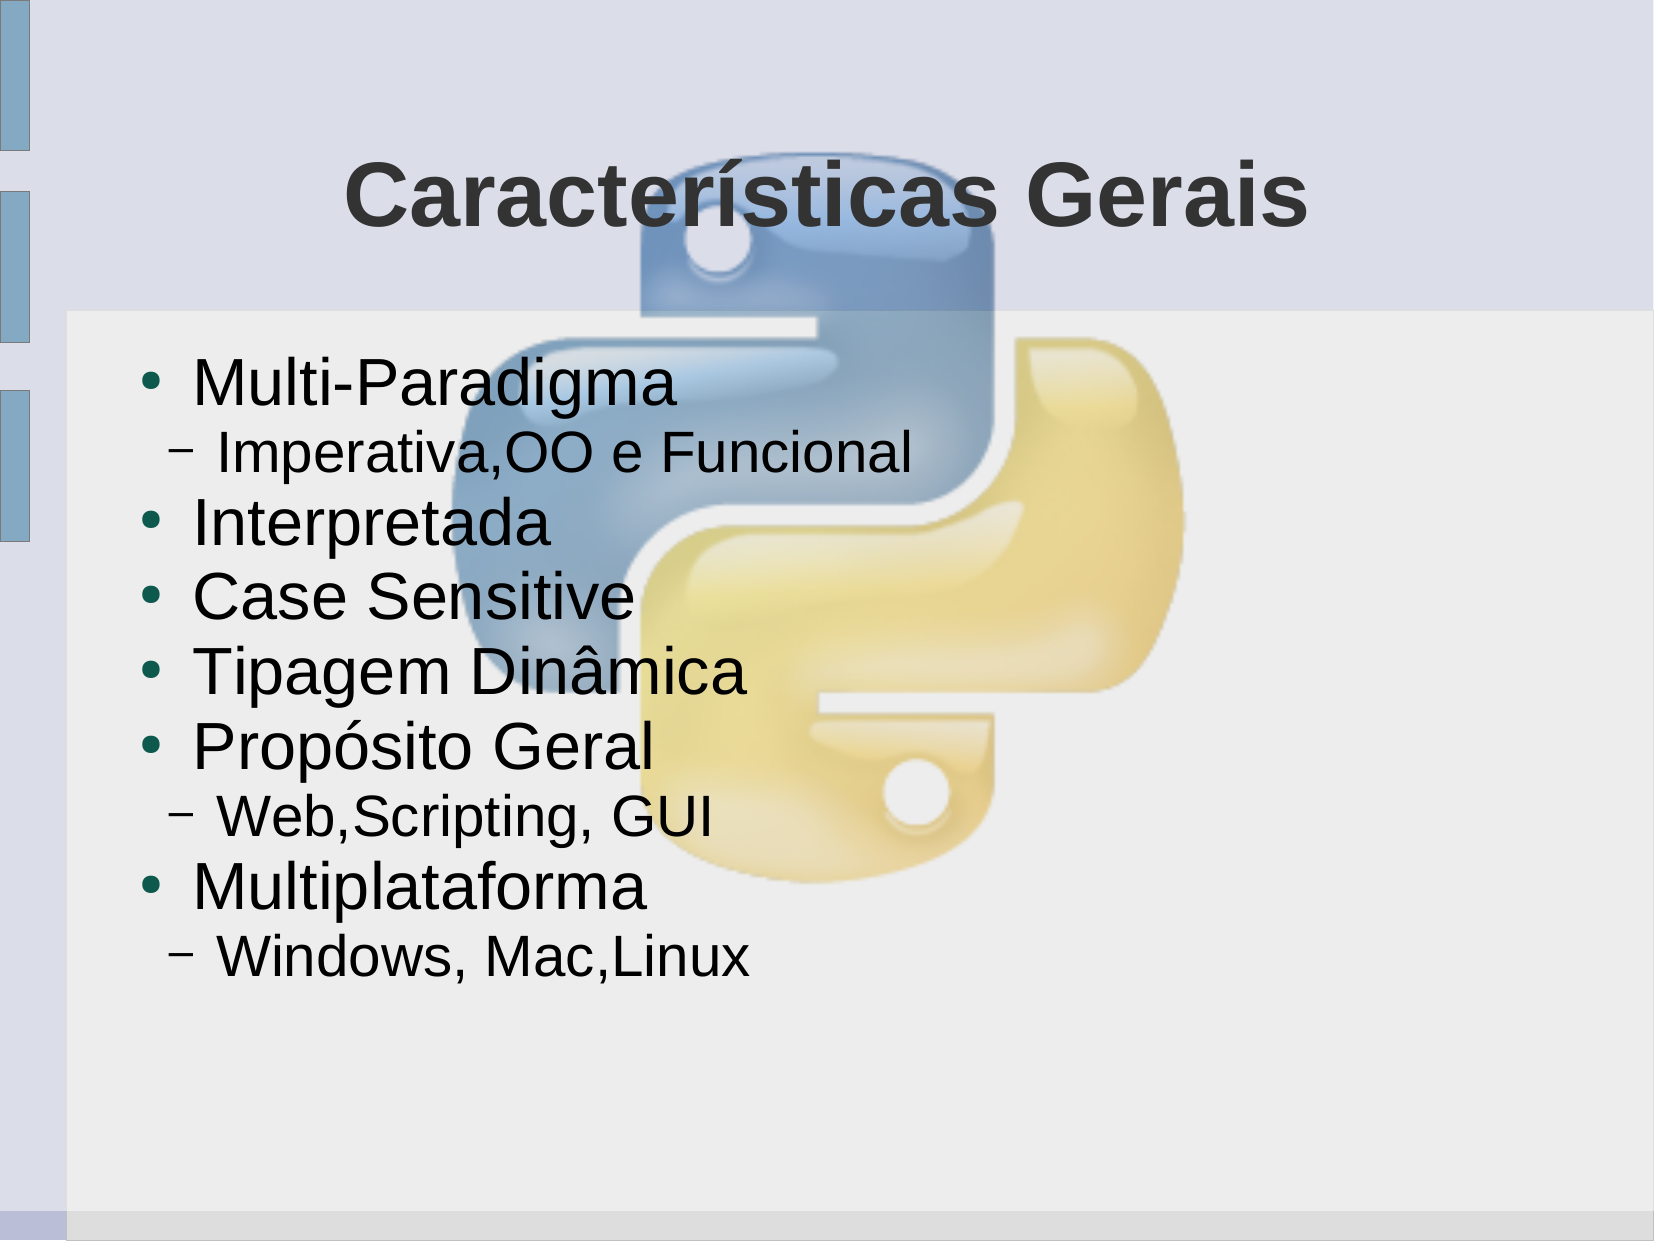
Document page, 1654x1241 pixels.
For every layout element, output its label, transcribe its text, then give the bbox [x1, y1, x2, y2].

list Multi-Paradigma Imperativa,OO e Funcional Interpretada Case Sensitive Tipagem Dinâmica Propósito Geral Web,Scripting, GUI Multiplataforma Windows, Mac,Linux [121, 344, 1534, 1127]
picture [0, 0, 1654, 1211]
title Características Gerais [121, 91, 1534, 299]
